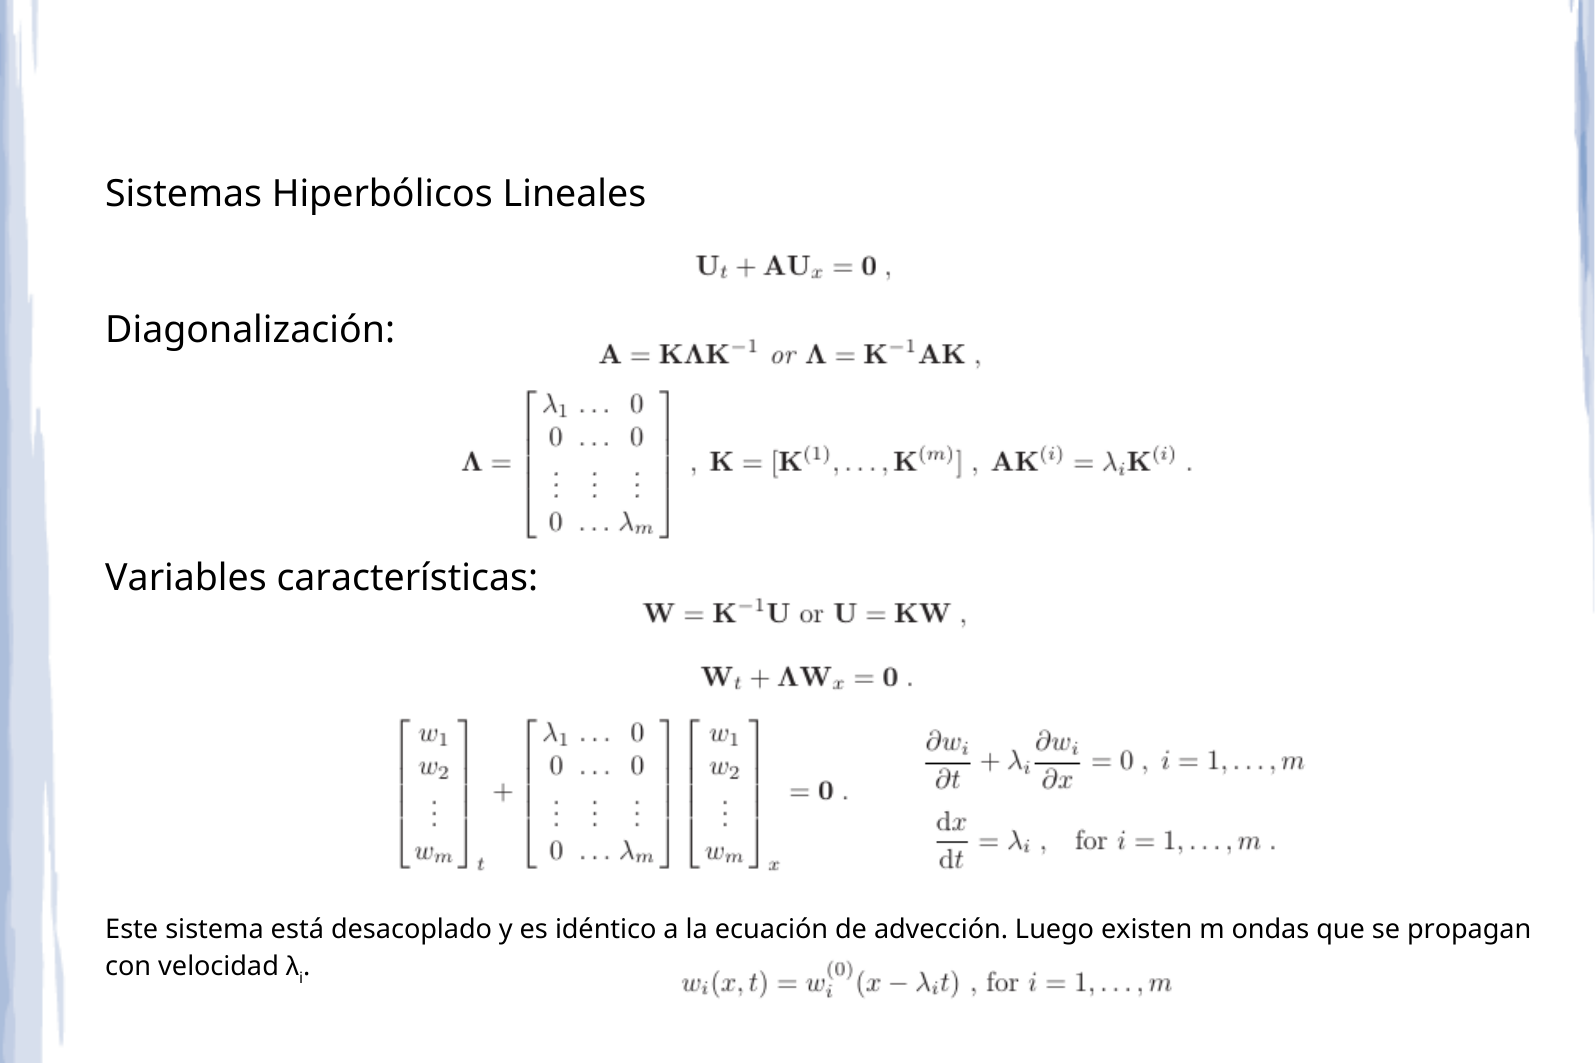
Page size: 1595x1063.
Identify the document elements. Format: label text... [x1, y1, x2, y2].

list Variables características: [105, 550, 1506, 621]
list Sistemas Hiperbólicos Lineales [105, 166, 1506, 237]
list Diagonalización: [105, 302, 1506, 373]
picture [0, 0, 1595, 1063]
list Este sistema está desacoplado y es idéntico a la ecuación de advección. Luego existen m ondas que se propagan con velocidad λi. [105, 909, 1565, 1023]
